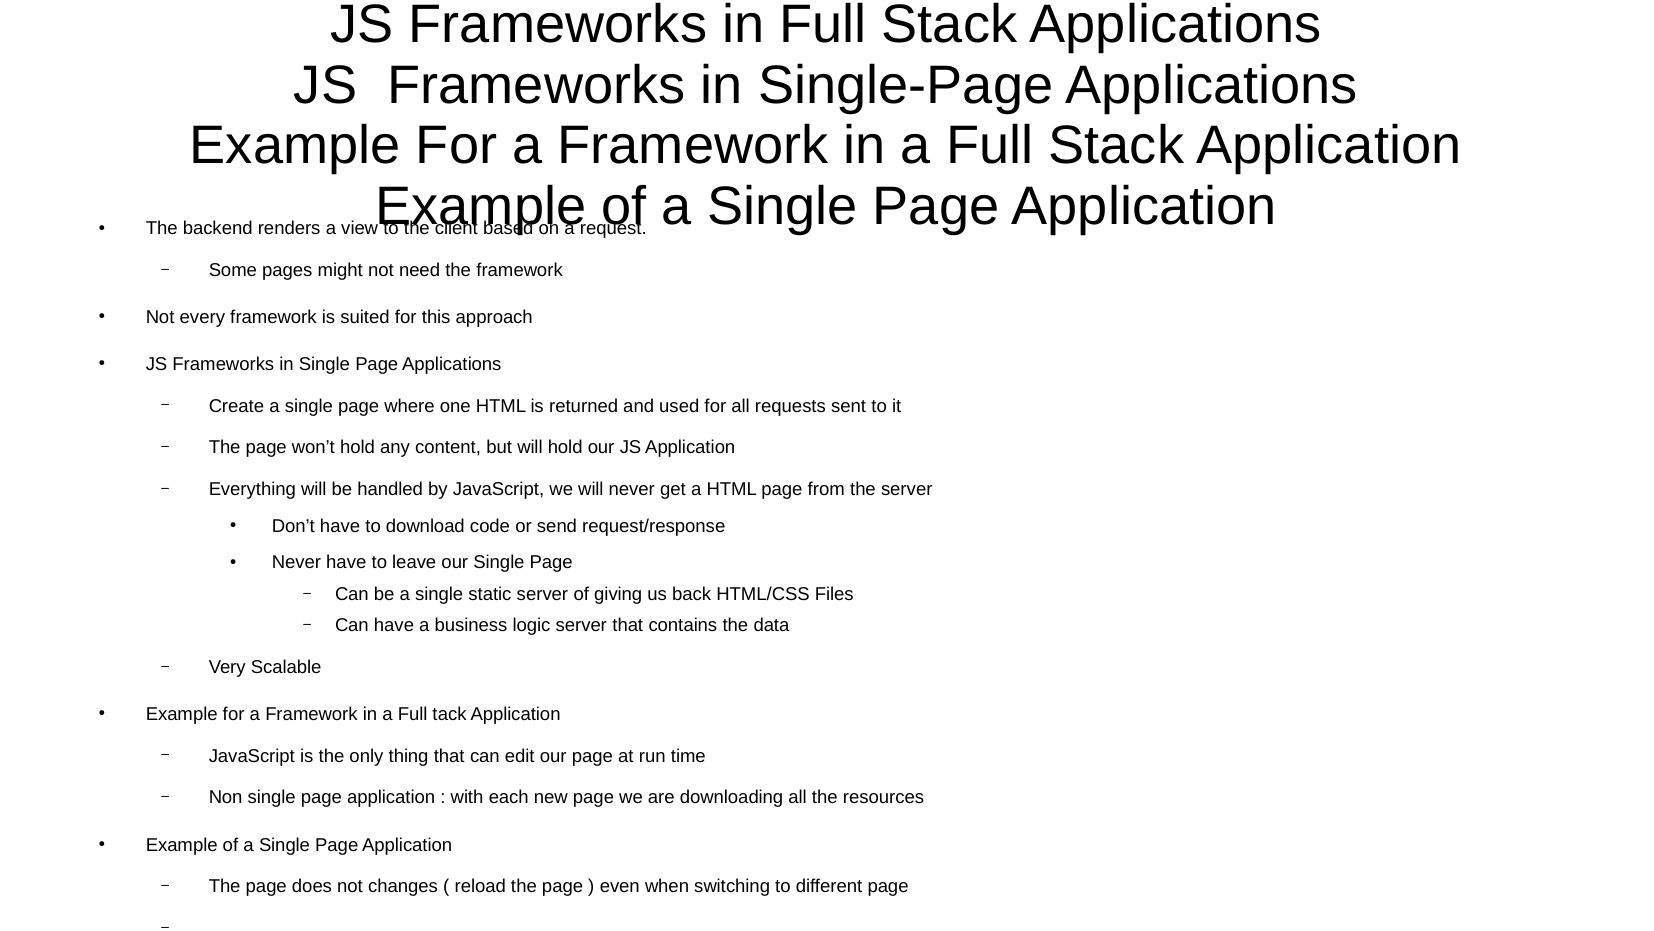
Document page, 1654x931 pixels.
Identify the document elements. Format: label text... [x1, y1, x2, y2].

title JS Frameworks in Full Stack Applications JS Frameworks in Single-Page Applications Example For a Framework in a Full Stack Application Example of a Single Page Application [82, 12, 1571, 217]
list The backend renders a view to the client based on a request. Some pages might not need the framework Not every framework is suited for this approach JS Frameworks in Single Page Applications Create a single page where one HTML is returned and used for all requests sent to it The page won’t hold any content, but will hold our JS Application Everything will be handled by JavaScript, we will never get a HTML page from the server Don’t have to download code or send request/response Never have to leave our Single Page Can be a single static server of giving us back HTML/CSS Files Can have a business logic server that contains the data Very Scalable Example for a Framework in a Full tack Application JavaScript is the only thing that can edit our page at run time Non single page application : with each new page we are downloading all the resources Example of a Single Page Application The page does not changes ( reload the page ) even when switching to different page [82, 217, 1561, 901]
